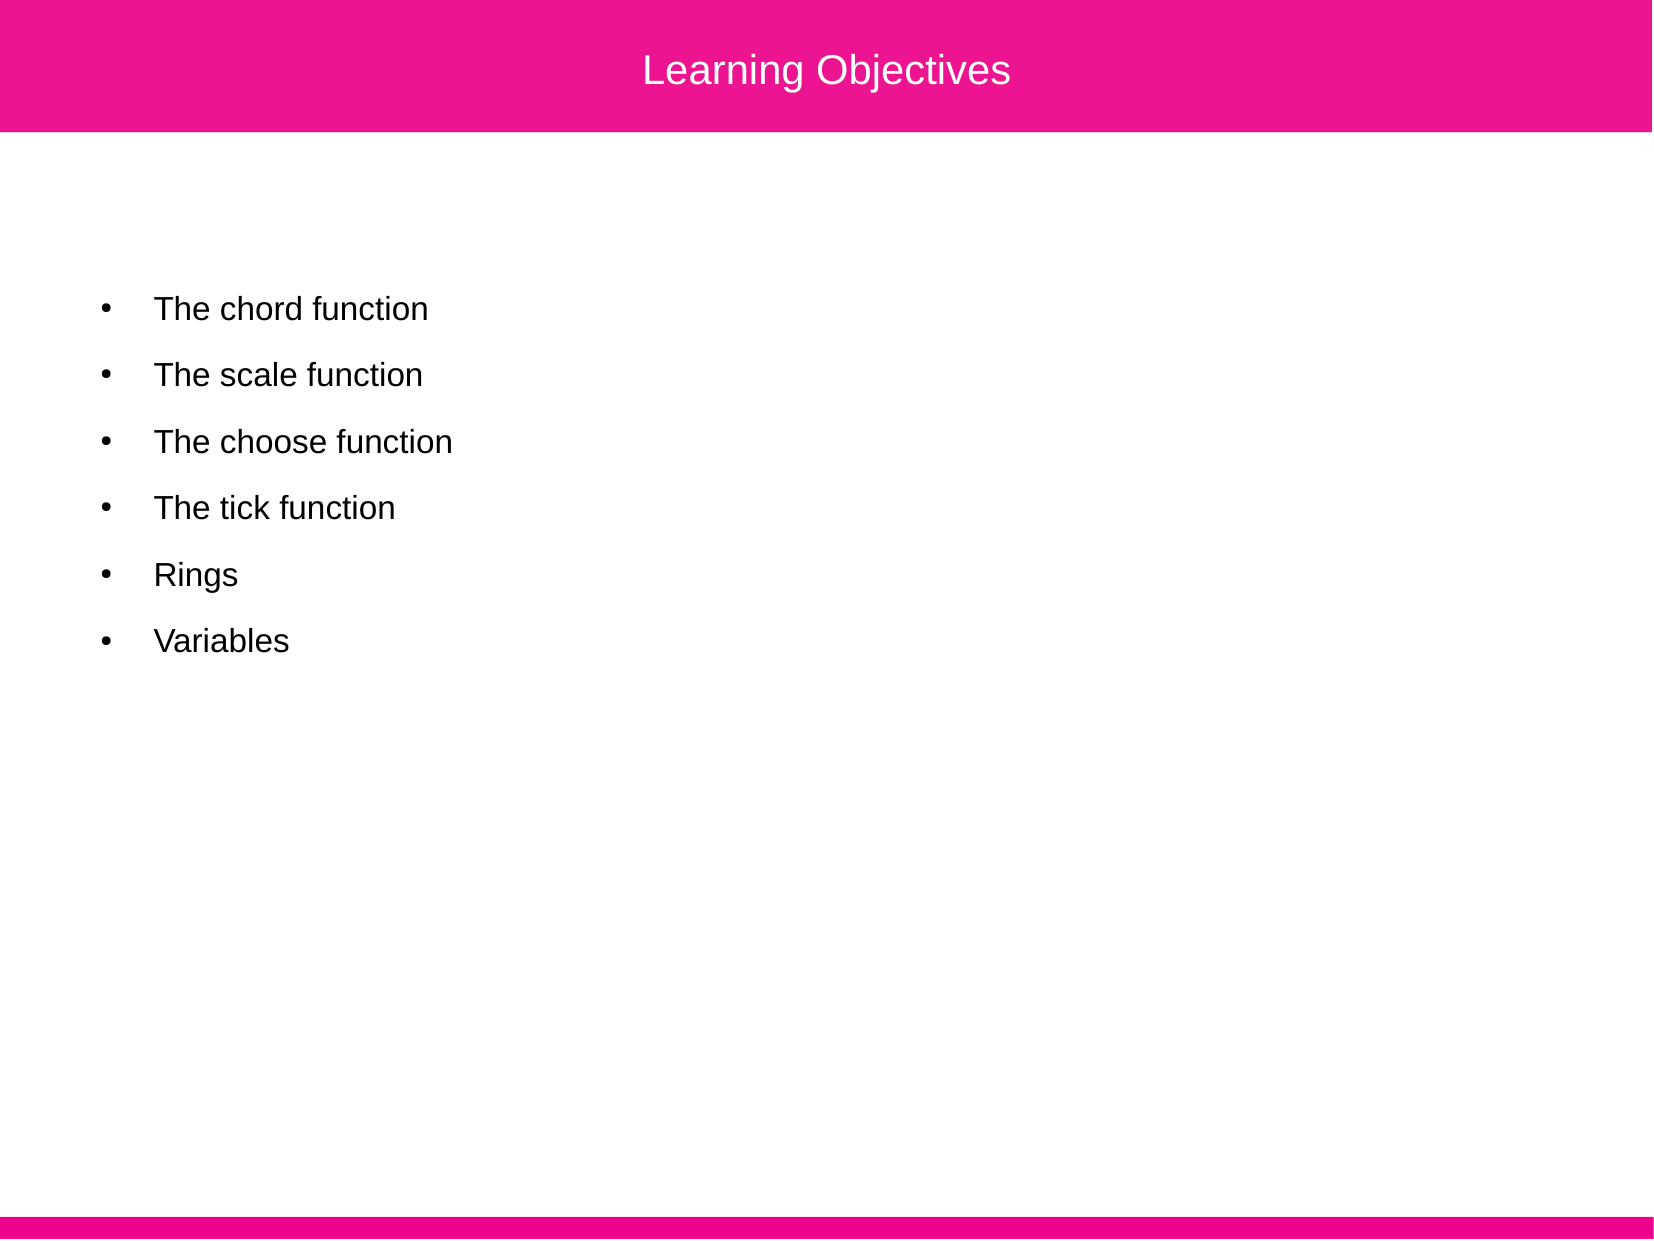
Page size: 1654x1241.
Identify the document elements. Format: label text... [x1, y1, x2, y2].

picture [0, 0, 1654, 1241]
list The chord function The scale function The choose function The tick function Rings Variables [82, 290, 1571, 1010]
title Learning Objectives [82, 46, 1571, 94]
